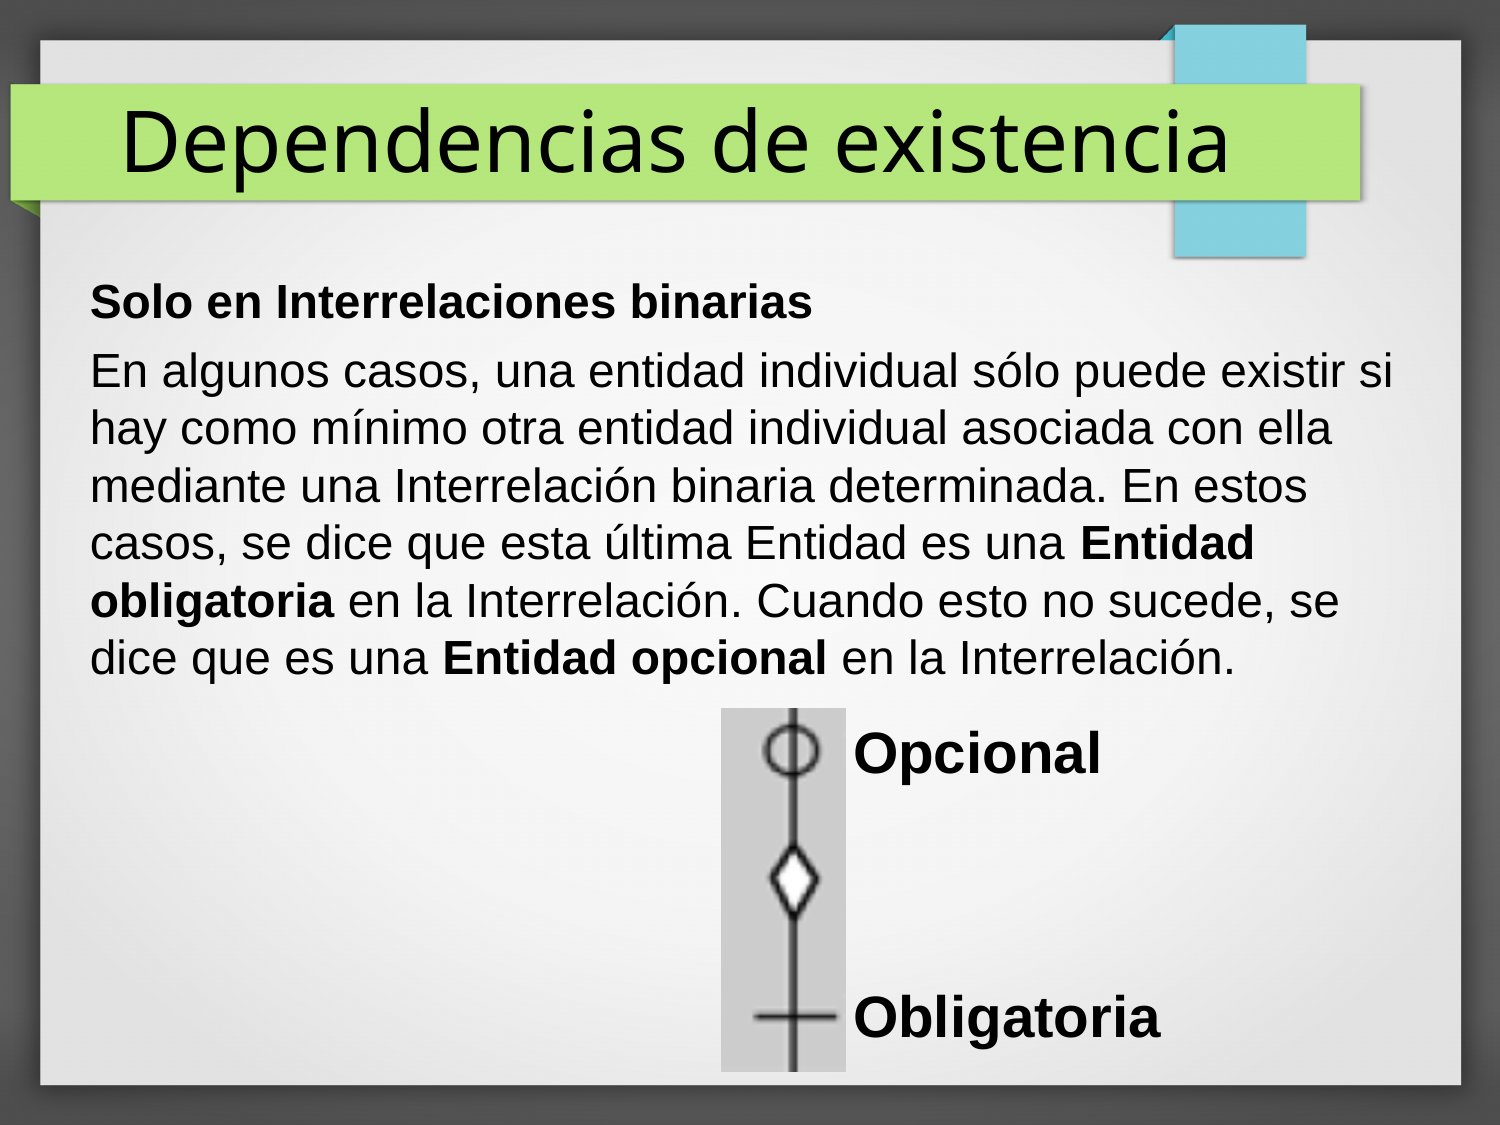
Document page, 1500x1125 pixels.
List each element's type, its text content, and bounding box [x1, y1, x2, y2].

text_box Solo en Interrelaciones binarias En algunos casos, una entidad individual sólo puede existir si hay como mínimo otra entidad individual asociada con ella mediante una Interrelación binaria determinada. En estos casos, se dice que esta última Entidad es una Entidad obligatoria en la Interrelación. Cuando esto no sucede, se dice que es una Entidad opcional en la Interrelación. [75, 262, 1442, 1088]
text_box Obligatoria [838, 972, 1217, 1058]
picture [0, 0, 1500, 1125]
text_box Opcional [838, 708, 1217, 793]
text_box Dependencias de existencia [74, 28, 1300, 249]
